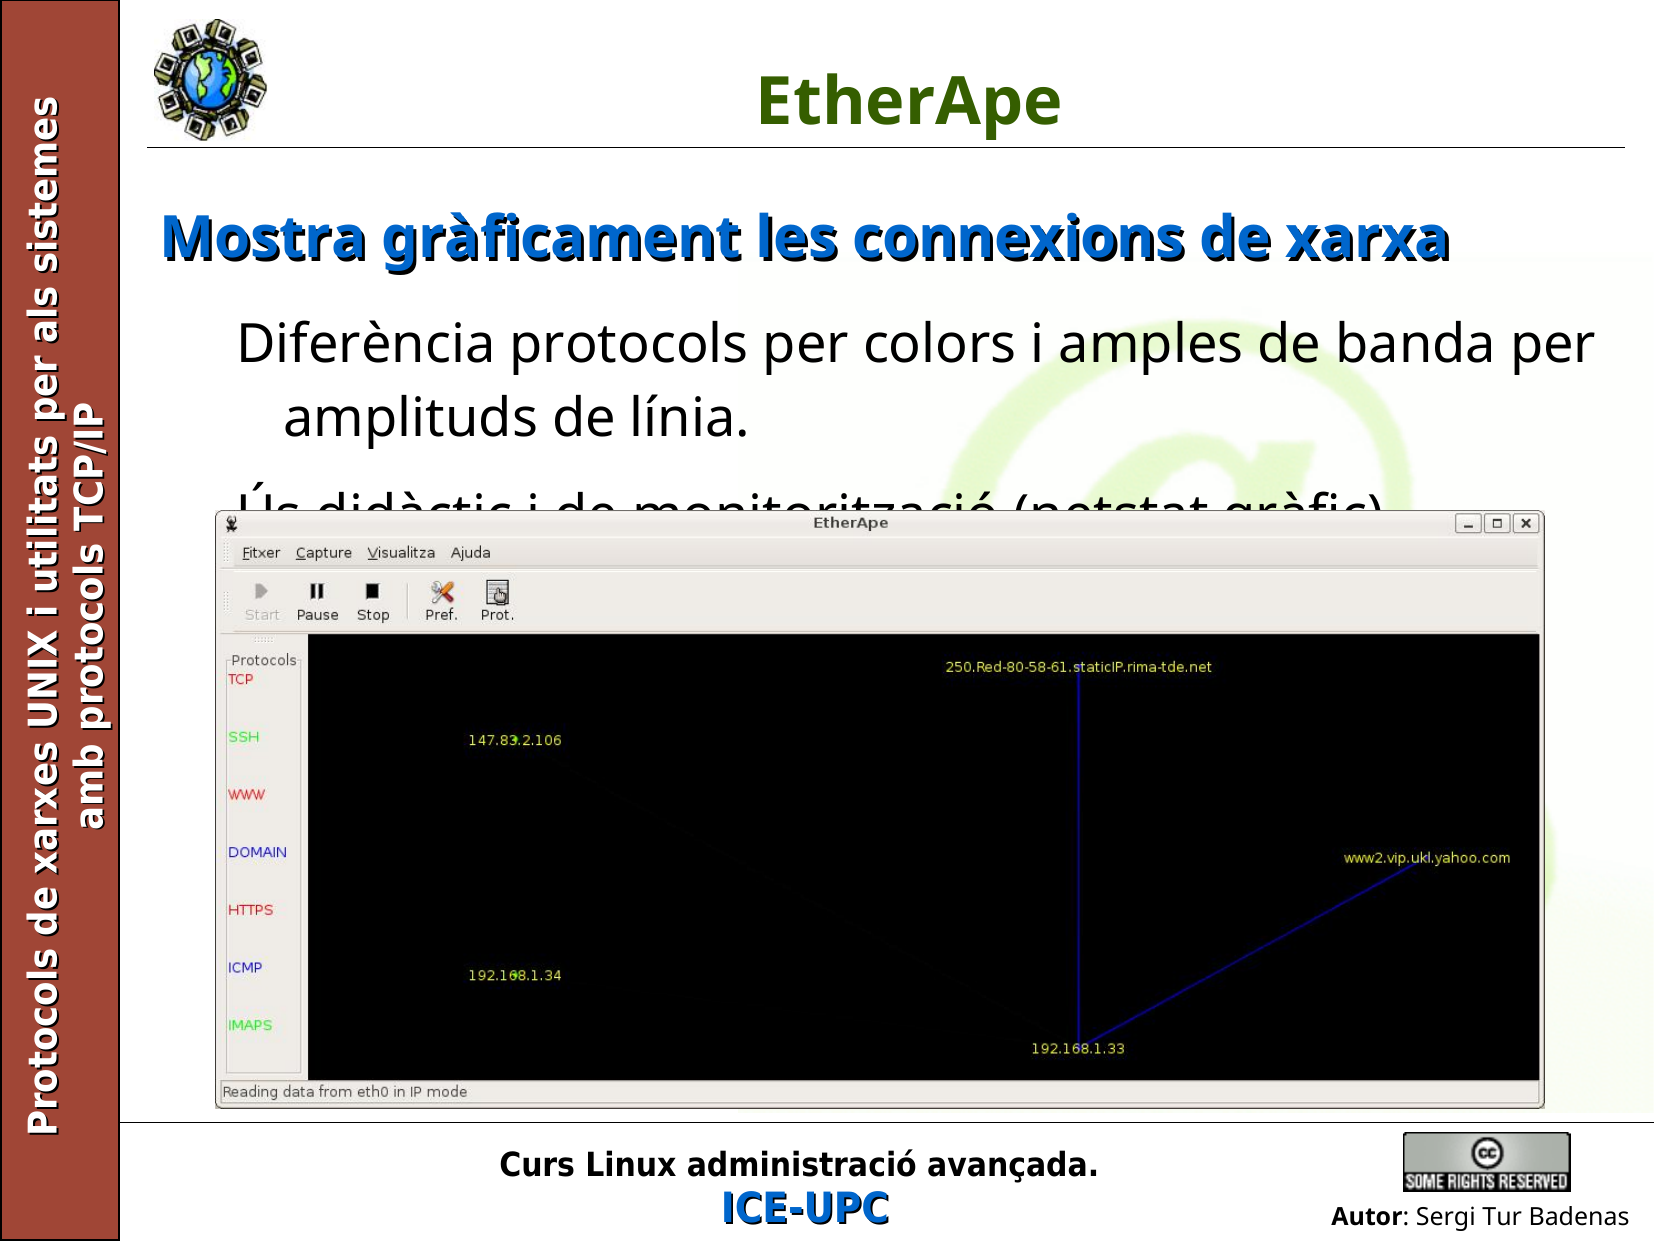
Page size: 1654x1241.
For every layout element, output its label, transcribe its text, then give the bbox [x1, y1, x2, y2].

picture [1403, 1132, 1571, 1192]
picture [215, 252, 1654, 1113]
title EtherApe [165, 49, 1654, 148]
picture [154, 19, 268, 142]
list Mostra gràficament les connexions de xarxa Diferència protocols per colors i amples de banda per amplituds de línia. Ús didàctic i de monitorització (netstat gràfic) [141, 195, 1630, 1031]
